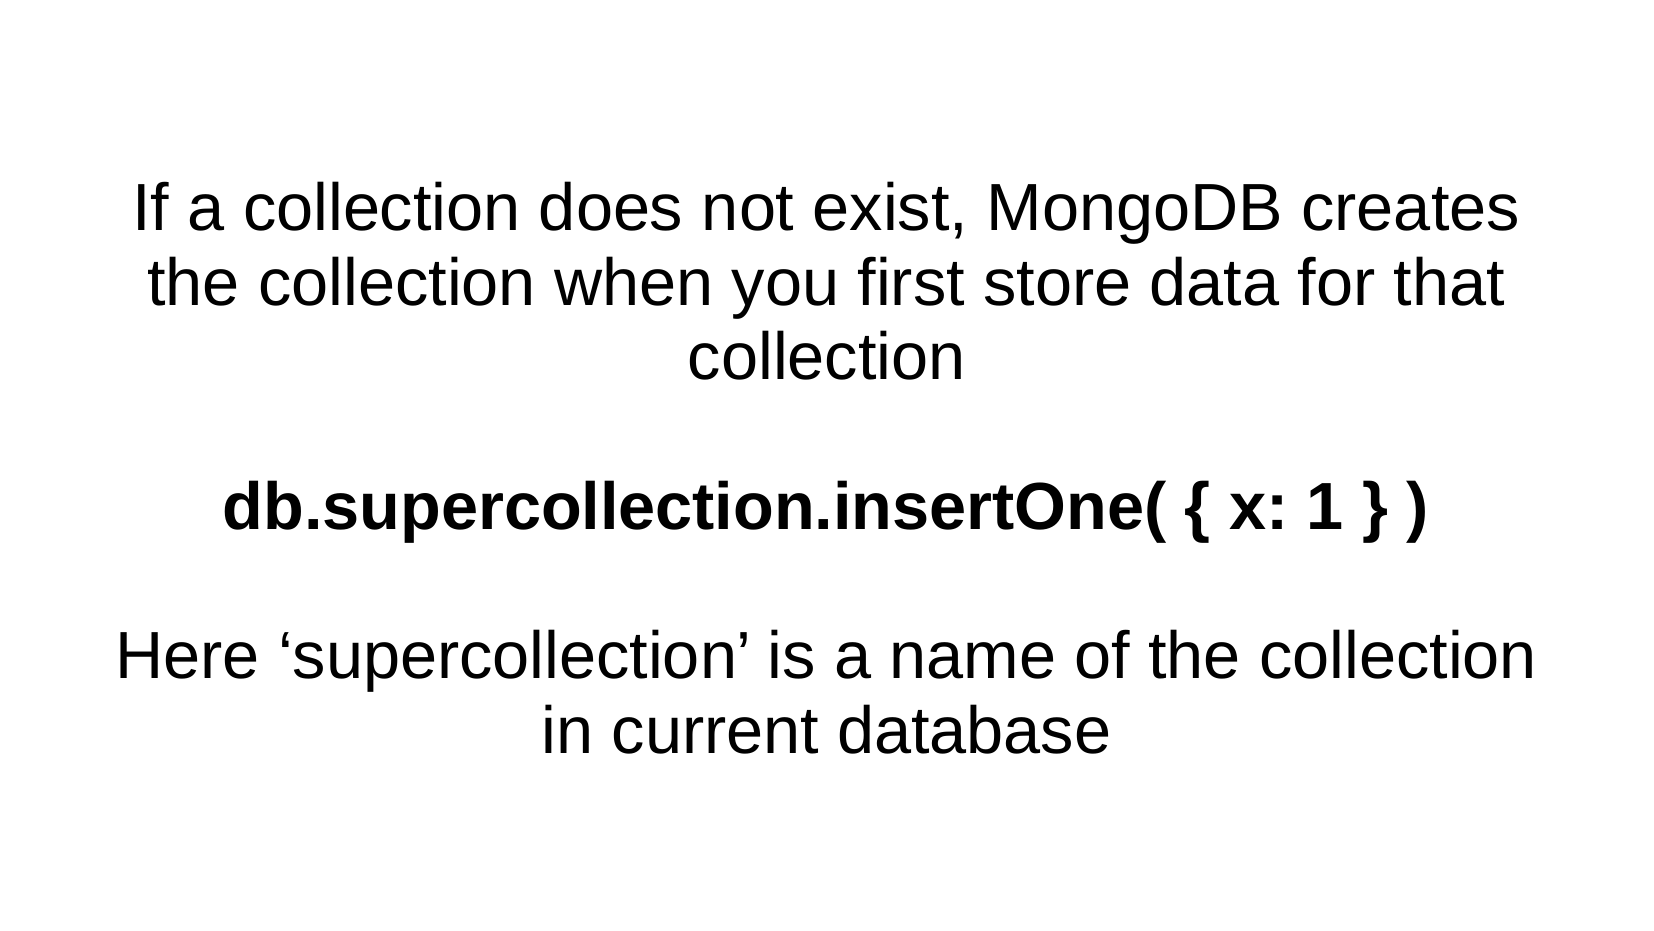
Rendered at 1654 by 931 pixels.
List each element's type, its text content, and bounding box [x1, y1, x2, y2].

subtitle If a collection does not exist, MongoDB creates the collection when you first store data for that collection db.supercollection.insertOne( { x: 1 } ) Here ‘supercollection’ is a name of the collection in current database [82, 75, 1571, 863]
